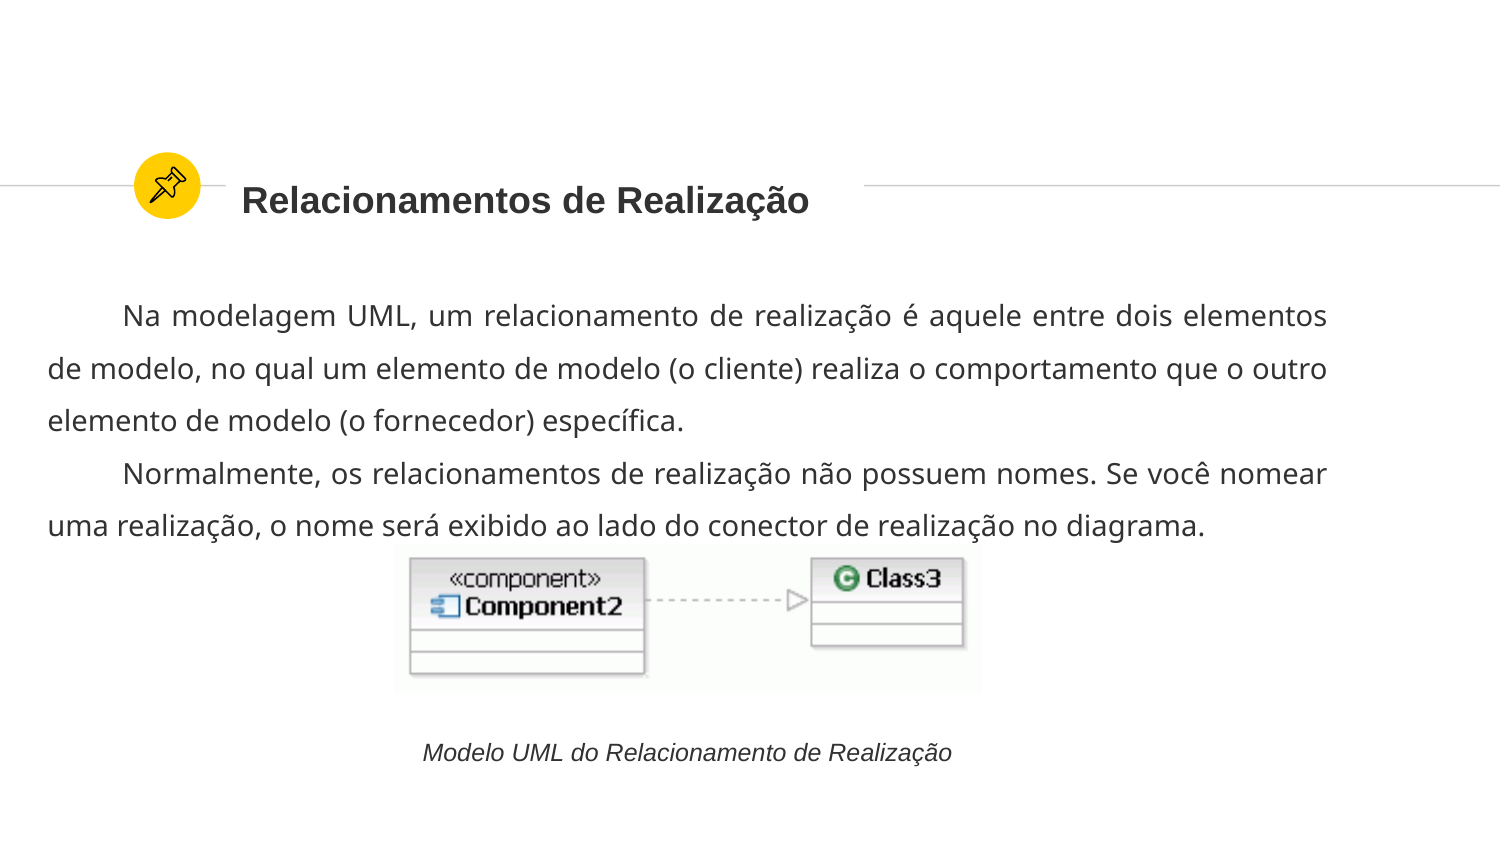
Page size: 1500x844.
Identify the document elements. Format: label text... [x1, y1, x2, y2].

title Relacionamentos de Realização [226, 151, 863, 223]
picture [394, 544, 982, 693]
list Na modelagem UML, um relacionamento de realização é aquele entre dois elementos de modelo, no qual um elemento de modelo (o cliente) realiza o comportamento que o outro elemento de modelo (o fornecedor) específica. Normalmente, os relacionamentos de realização não possuem nomes. Se você nomear uma realização, o nome será exibido ao lado do conector de realização no diagrama. Modelo UML do Relacionamento de Realização [32, 265, 1344, 776]
